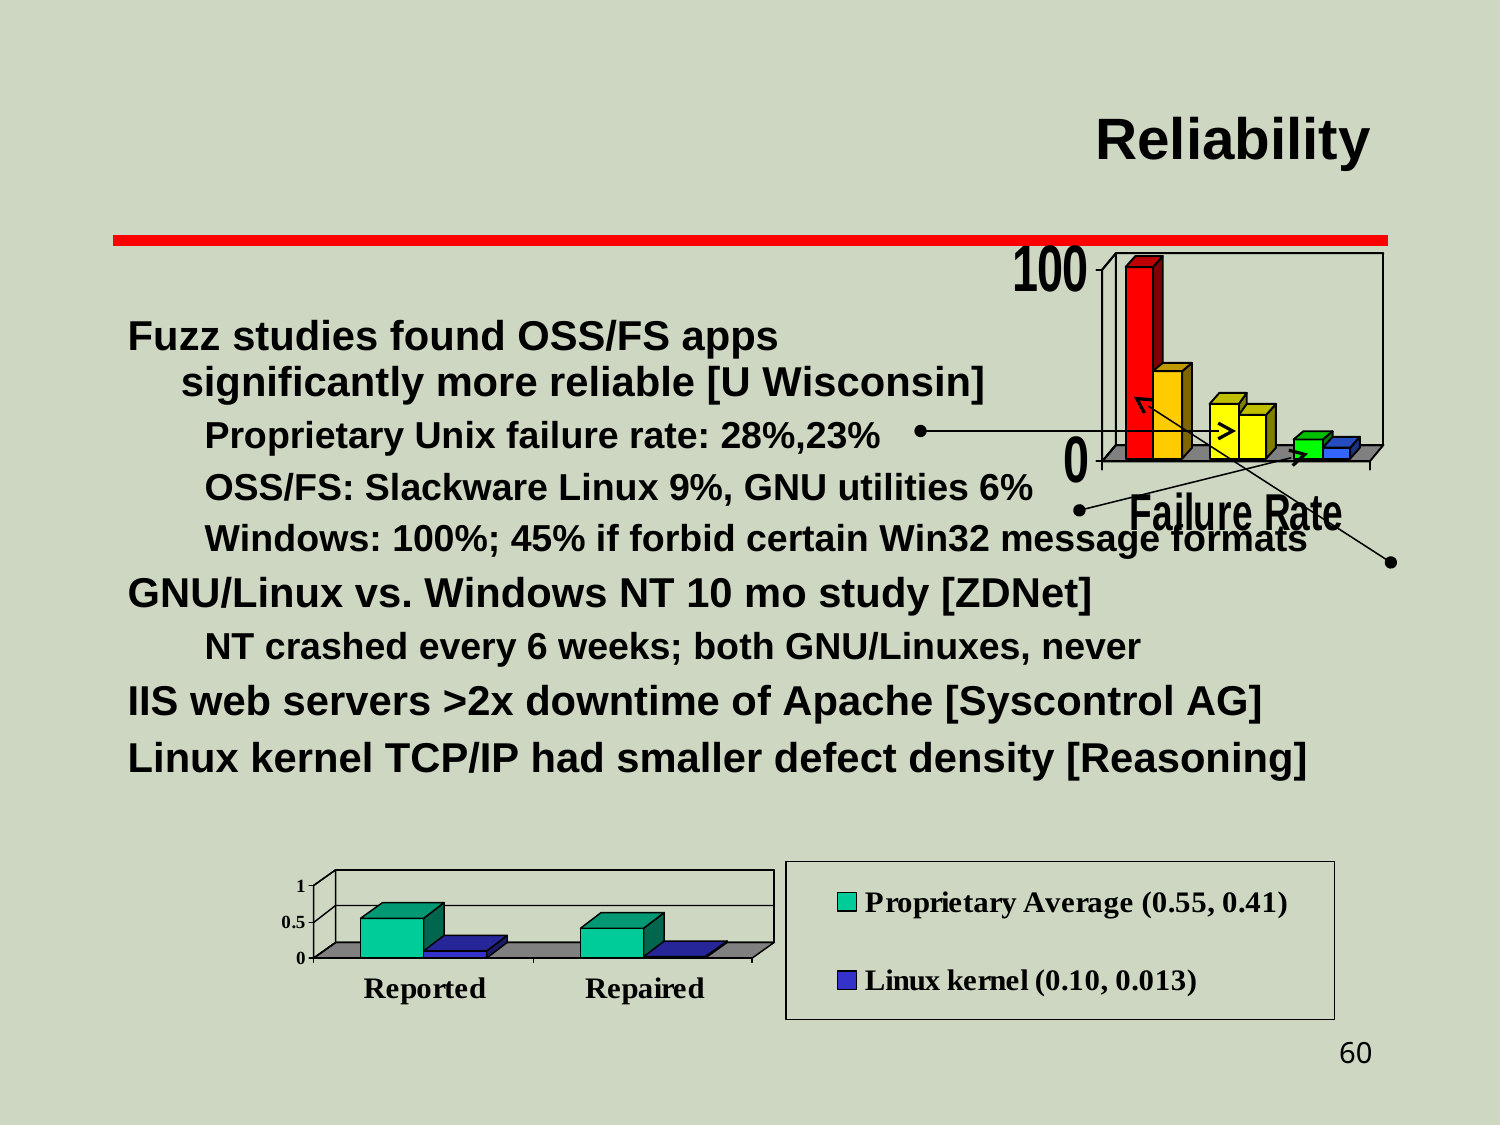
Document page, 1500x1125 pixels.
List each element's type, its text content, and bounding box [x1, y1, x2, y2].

title Reliability [90, 64, 1372, 215]
list Fuzz studies found OSS/FS apps significantly more reliable [U Wisconsin] Proprietary Unix failure rate: 28%,23% OSS/FS: Slackware Linux 9%, GNU utilities 6% Windows: 100%; 45% if forbid certain Win32 message formats GNU/Linux vs. Windows NT 10 mo study [ZDNet] NT crashed every 6 weeks; both GNU/Linuxes, never IIS web servers >2x downtime of Apache [Syscontrol AG] Linux kernel TCP/IP had smaller defect density [Reasoning] [110, 312, 1391, 1038]
chart [920, 168, 1466, 602]
chart [55, 847, 1372, 1038]
